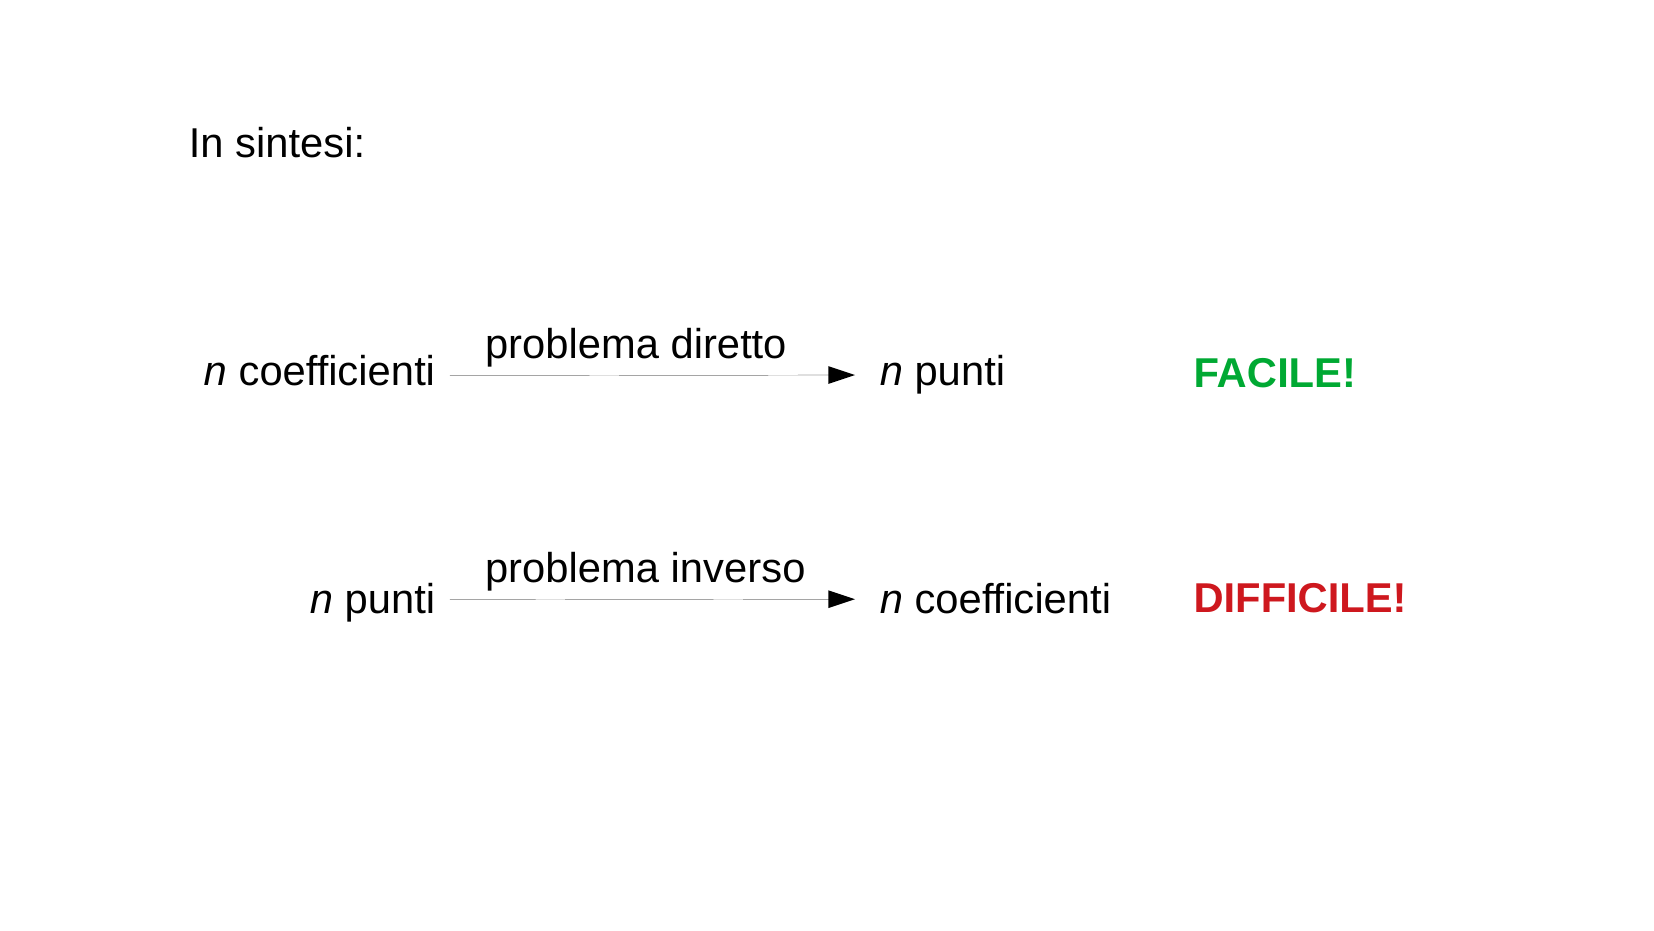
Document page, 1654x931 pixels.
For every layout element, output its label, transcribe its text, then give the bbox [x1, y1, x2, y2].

list FACILE! [1193, 349, 1456, 434]
list In sintesi: n coefficienti n punti [188, 120, 436, 661]
list n punti n coefficienti [879, 120, 1141, 706]
list problema inverso [484, 544, 853, 629]
list problema diretto [484, 320, 853, 404]
list DIFFICILE! [1193, 574, 1456, 658]
